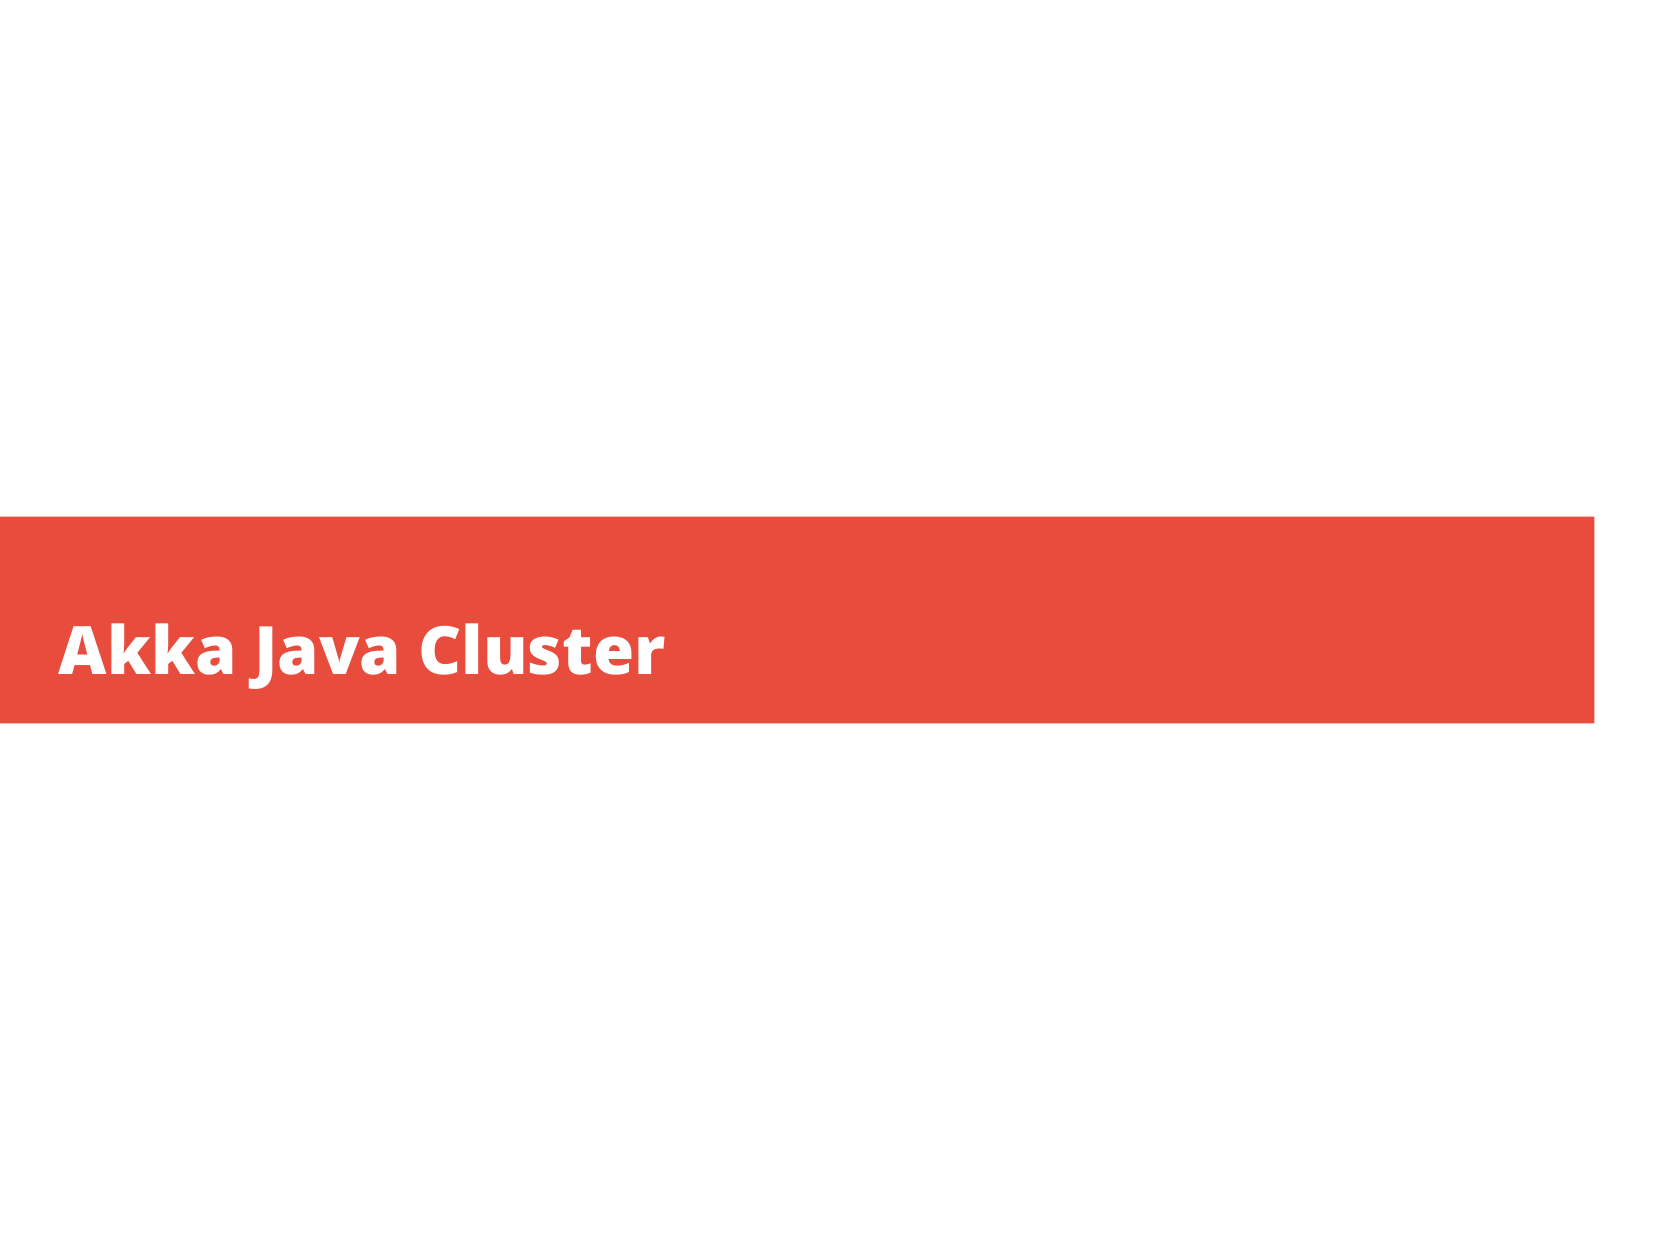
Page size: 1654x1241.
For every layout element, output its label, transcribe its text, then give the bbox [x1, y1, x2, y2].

title Akka Java Cluster [59, 546, 1595, 694]
